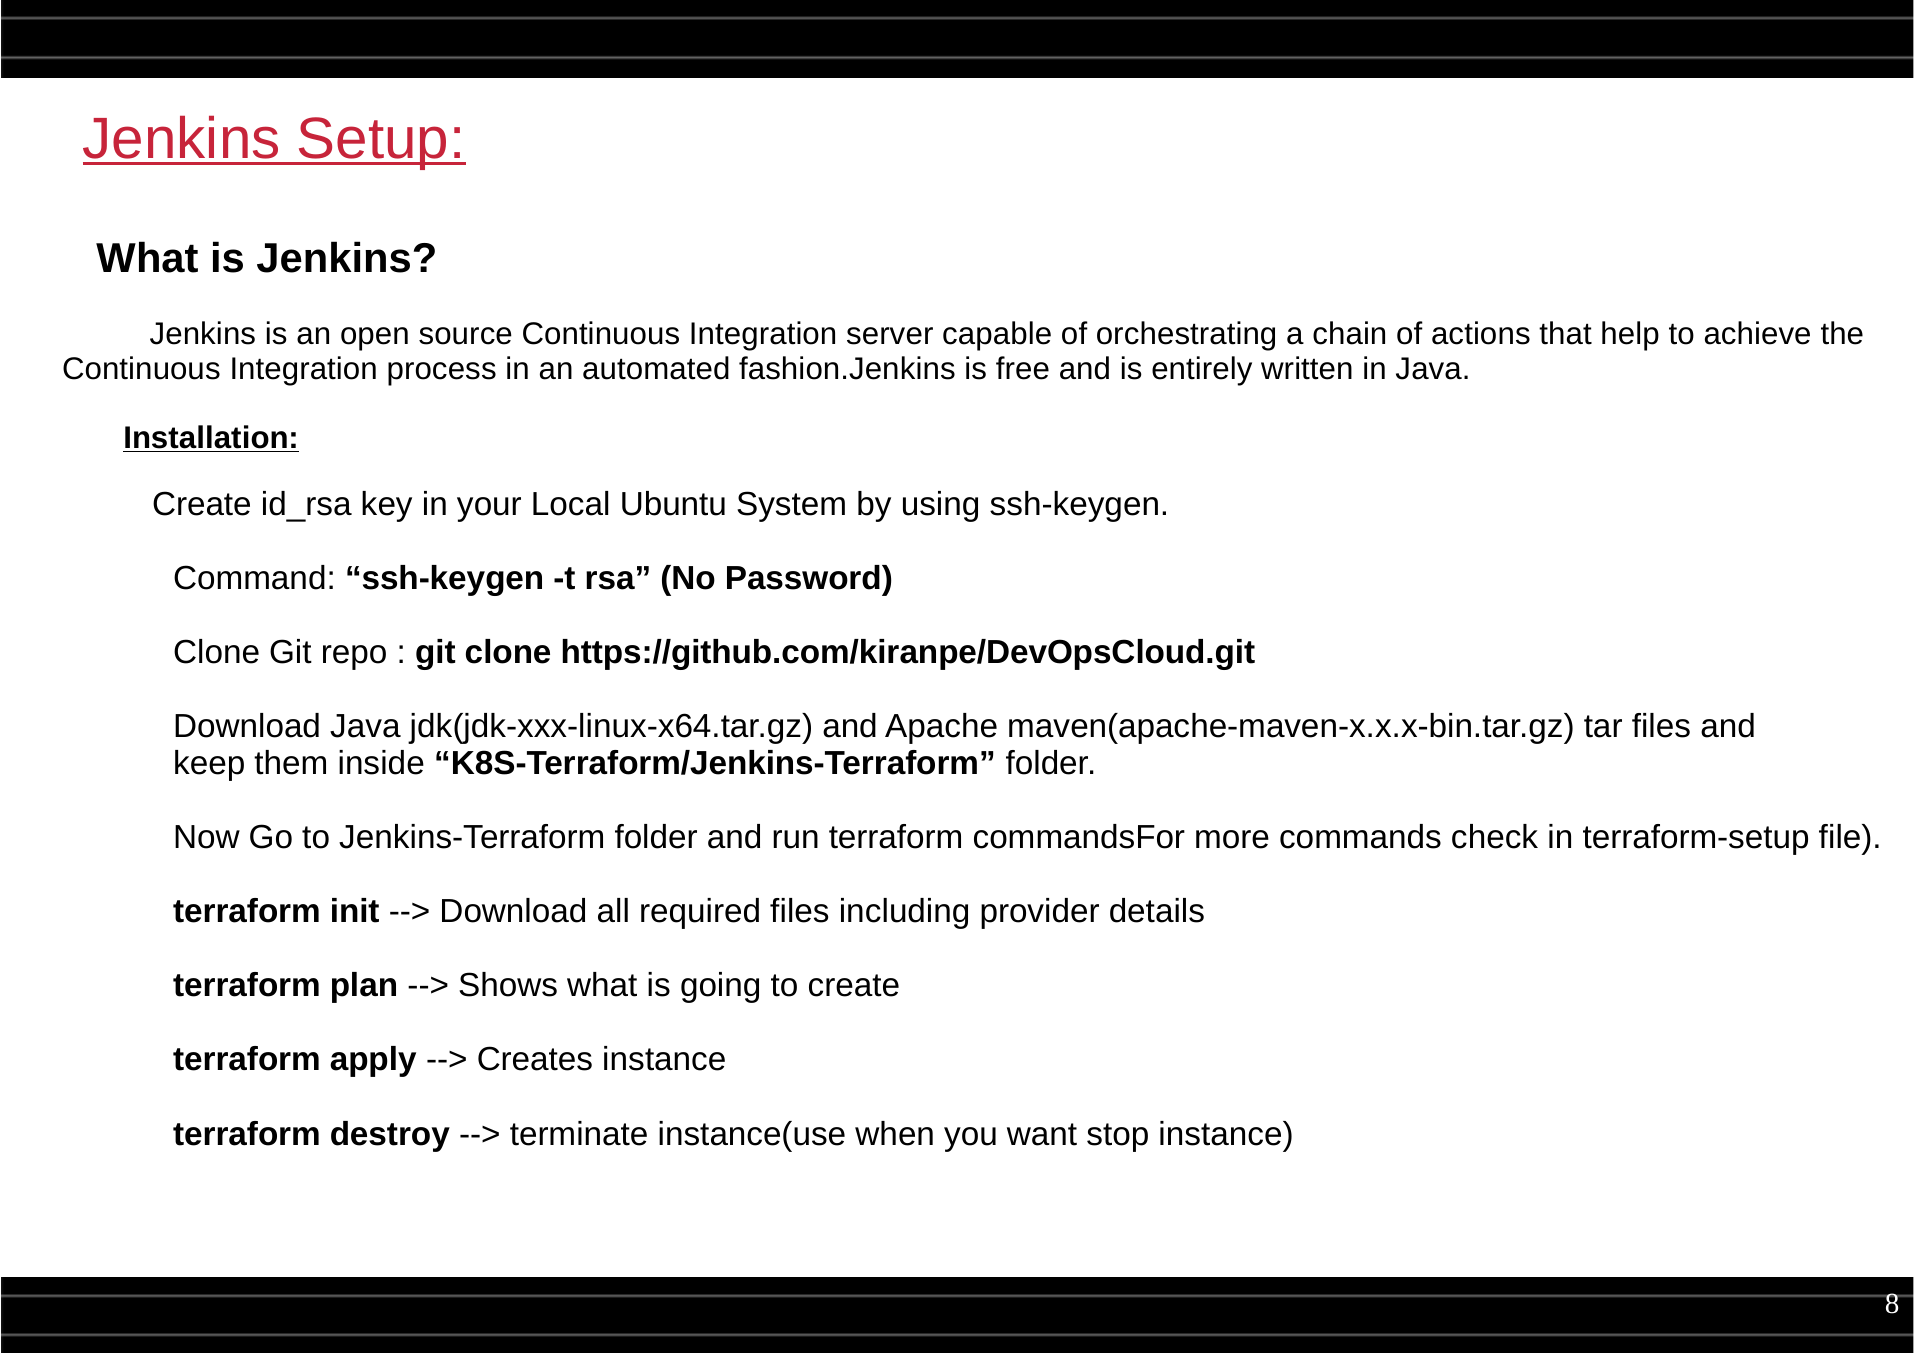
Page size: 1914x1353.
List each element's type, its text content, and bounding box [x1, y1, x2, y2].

text_box What is Jenkins? Jenkins is an open source Continuous Integration server capable of orchestrating a chain of actions that help to achieve the Continuous Integration process in an automated fashion.Jenkins is free and is entirely written in Java. Installation: Create id_rsa key in your Local Ubuntu System by using ssh-keygen. Command: “ssh-keygen -t rsa” (No Password) Clone Git repo : git clone https://github.com/kiranpe/DevOpsCloud.git Download Java jdk(jdk-xxx-linux-x64.tar.gz) and Apache maven(apache-maven-x.x.x-bin.tar.gz) tar files and keep them inside “K8S-Terraform/Jenkins-Terraform” folder. Now Go to Jenkins-Terraform folder and run terraform commandsFor more commands check in terraform-setup file). terraform init --> Download all required files including provider details terraform plan --> Shows what is going to create terraform apply --> Creates instance terraform destroy --> terminate instance(use when you want stop instance) [47, 181, 1899, 1314]
picture [1, 0, 1914, 78]
title Jenkins Setup: [82, 99, 1805, 178]
picture [1, 1277, 1914, 1353]
